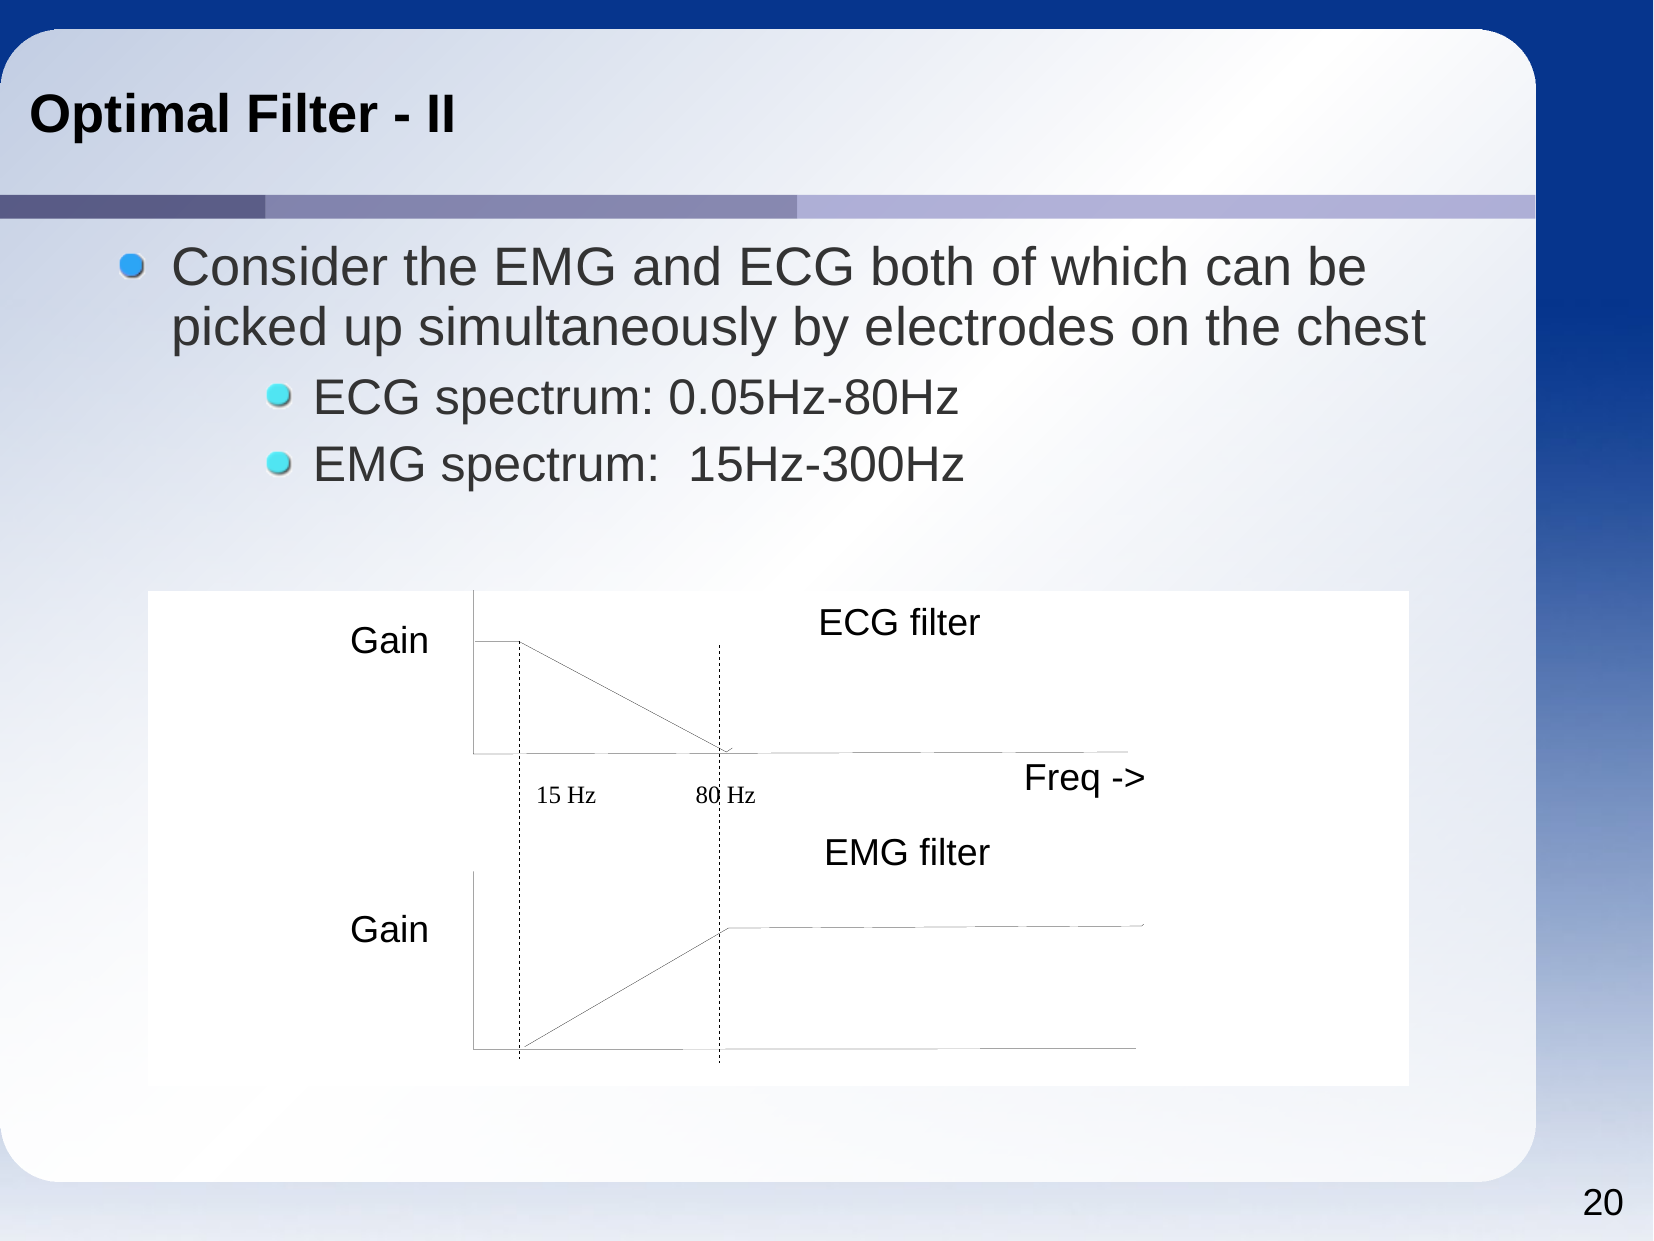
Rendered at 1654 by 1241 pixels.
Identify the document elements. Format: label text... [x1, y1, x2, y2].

picture [0, 0, 1654, 1241]
list Consider the EMG and ECG both of which can be picked up simultaneously by electrodes on the chest ECG spectrum: 0.05Hz-80Hz EMG spectrum: 15Hz-300Hz [29, 236, 1506, 561]
title Optimal Filter - II [29, 49, 1506, 178]
chart [147, 590, 1409, 1086]
